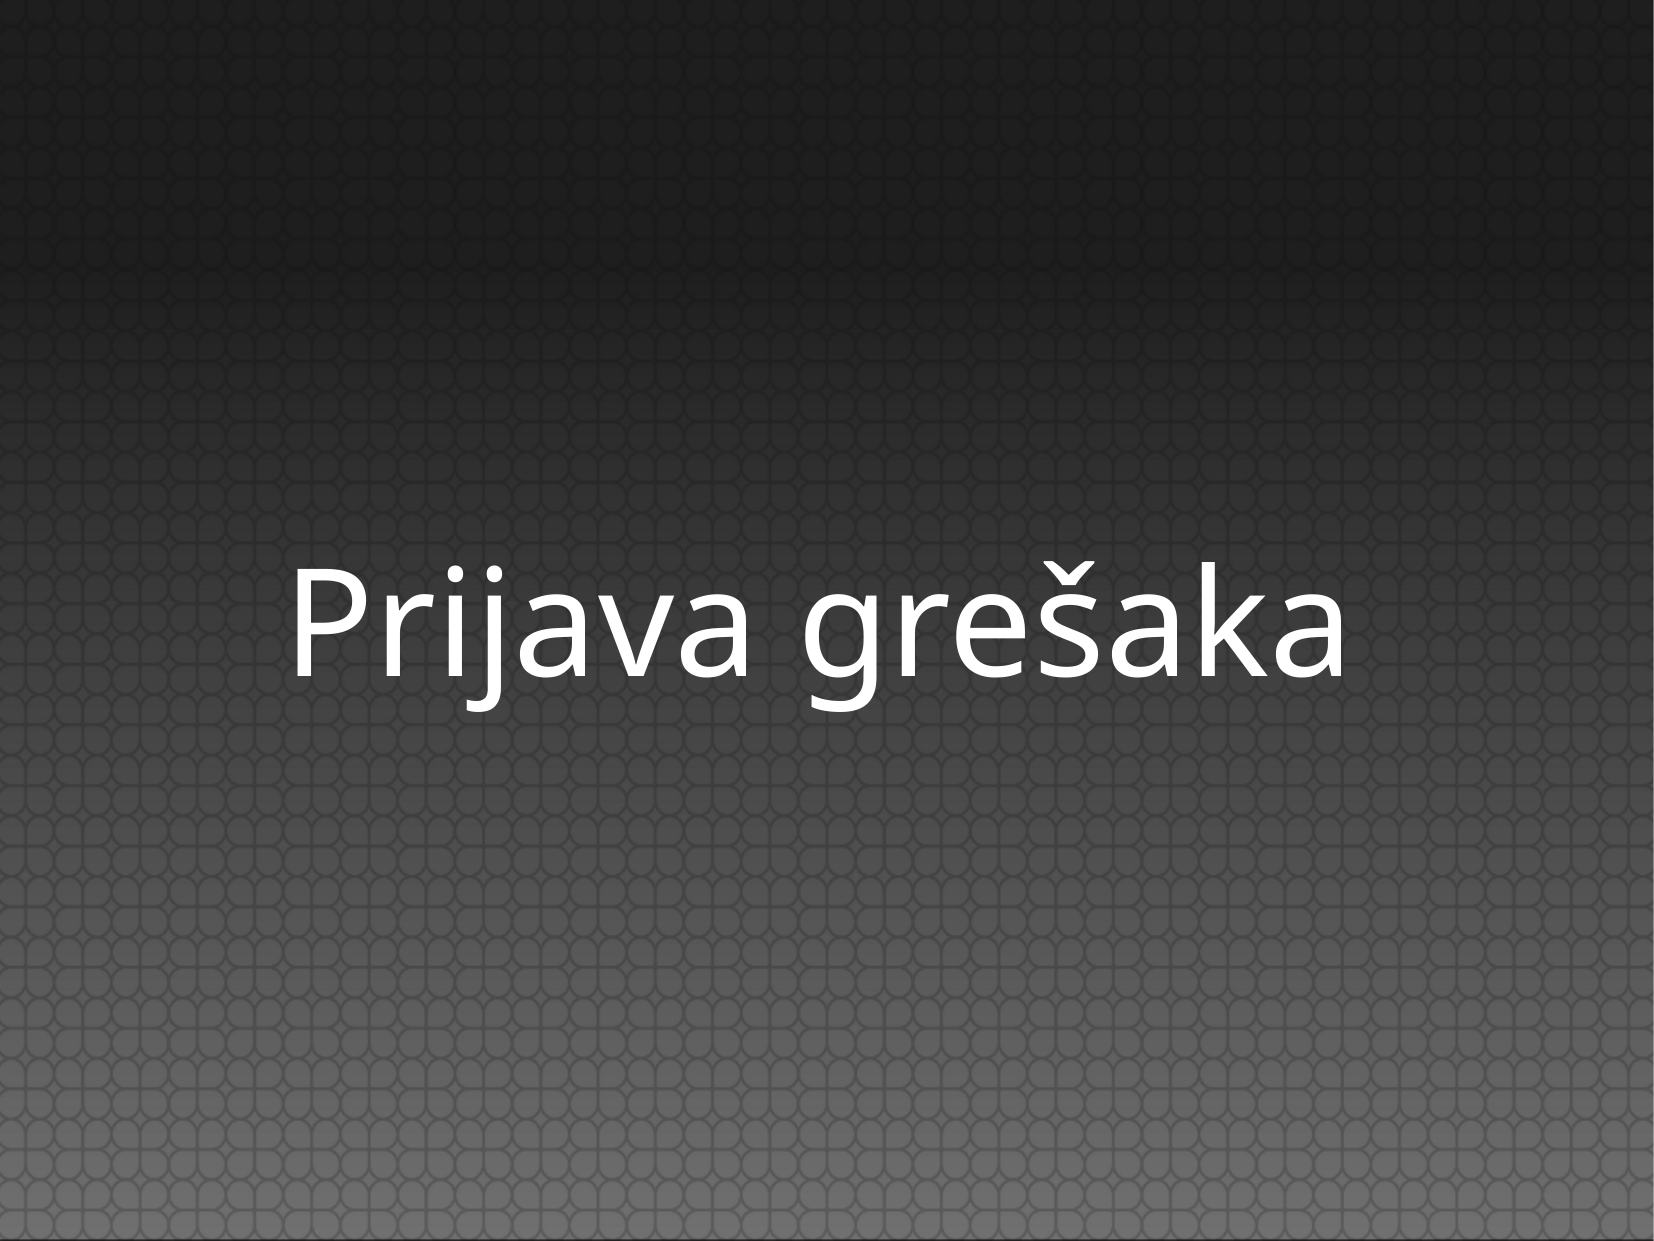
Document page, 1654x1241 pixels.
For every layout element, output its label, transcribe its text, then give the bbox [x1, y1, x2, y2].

picture [0, 0, 1654, 1241]
title Prijava grešaka [75, 525, 1564, 713]
